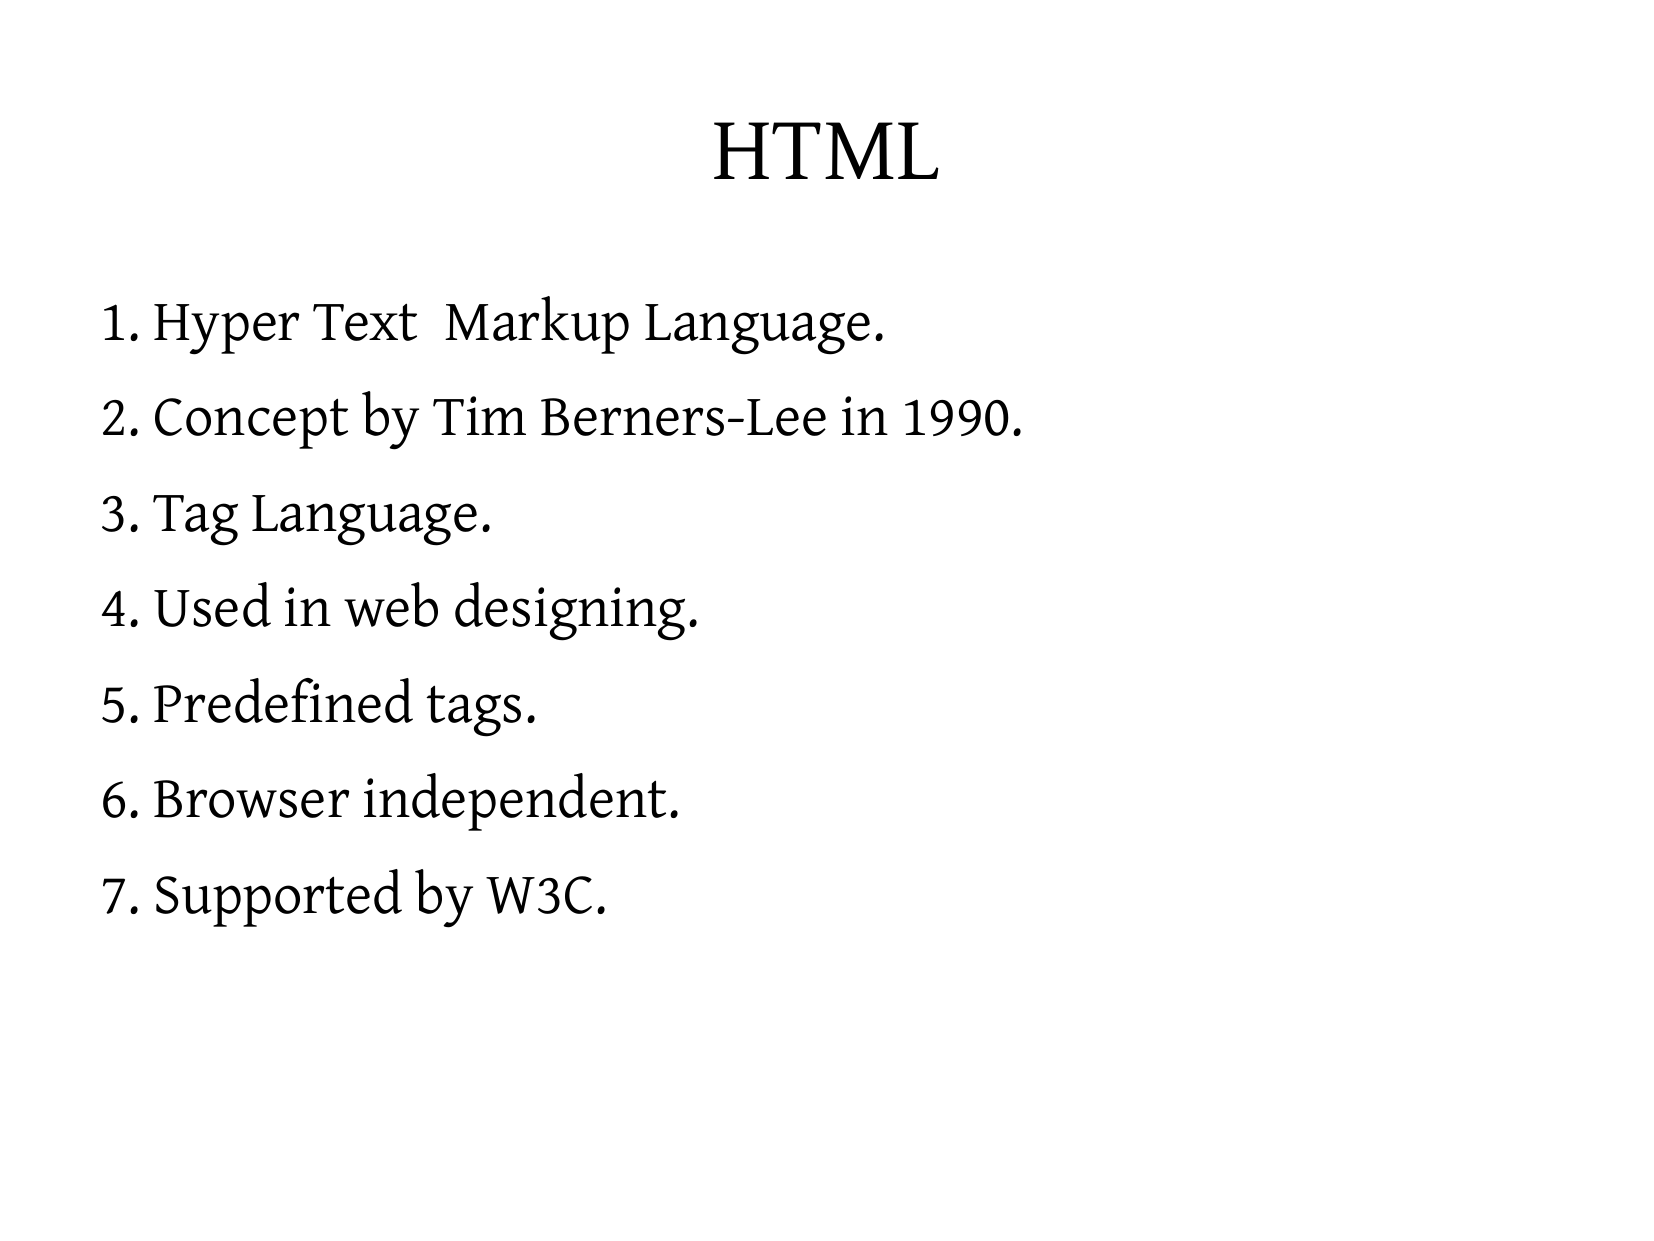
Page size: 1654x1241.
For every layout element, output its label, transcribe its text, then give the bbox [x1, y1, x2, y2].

title HTML [82, 49, 1571, 257]
list Hyper Text Markup Language. Concept by Tim Berners-Lee in 1990. Tag Language. Used in web designing. Predefined tags. Browser independent. Supported by W3C. [82, 290, 1571, 1109]
